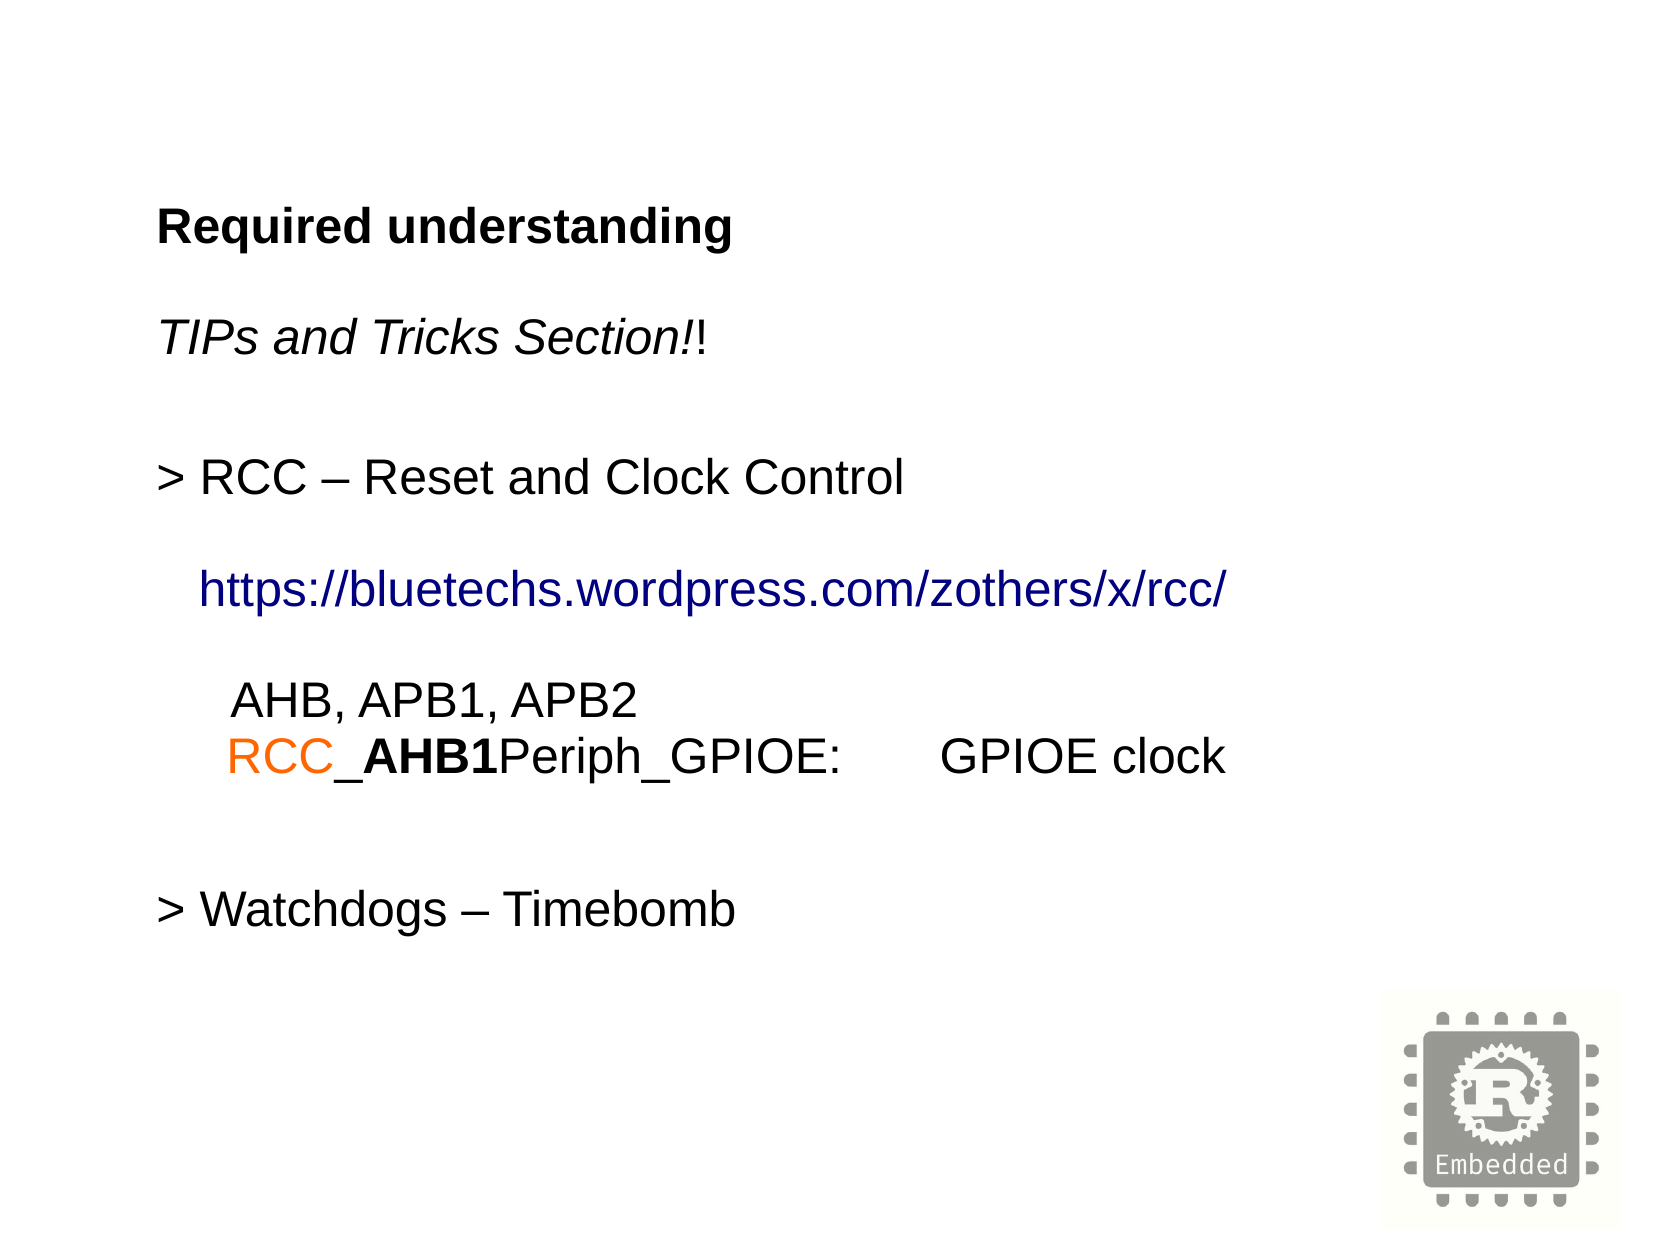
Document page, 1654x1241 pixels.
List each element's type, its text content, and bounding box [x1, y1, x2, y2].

text_box Required understanding TIPs and Tricks Section!! > RCC – Reset and Clock Control https://bluetechs.wordpress.com/zothers/x/rcc/ AHB, APB1, APB2 RCC_AHB1Periph_GPIOE: GPIOE clock > Watchdogs – Timebomb [141, 190, 1489, 945]
picture [1381, 989, 1621, 1229]
